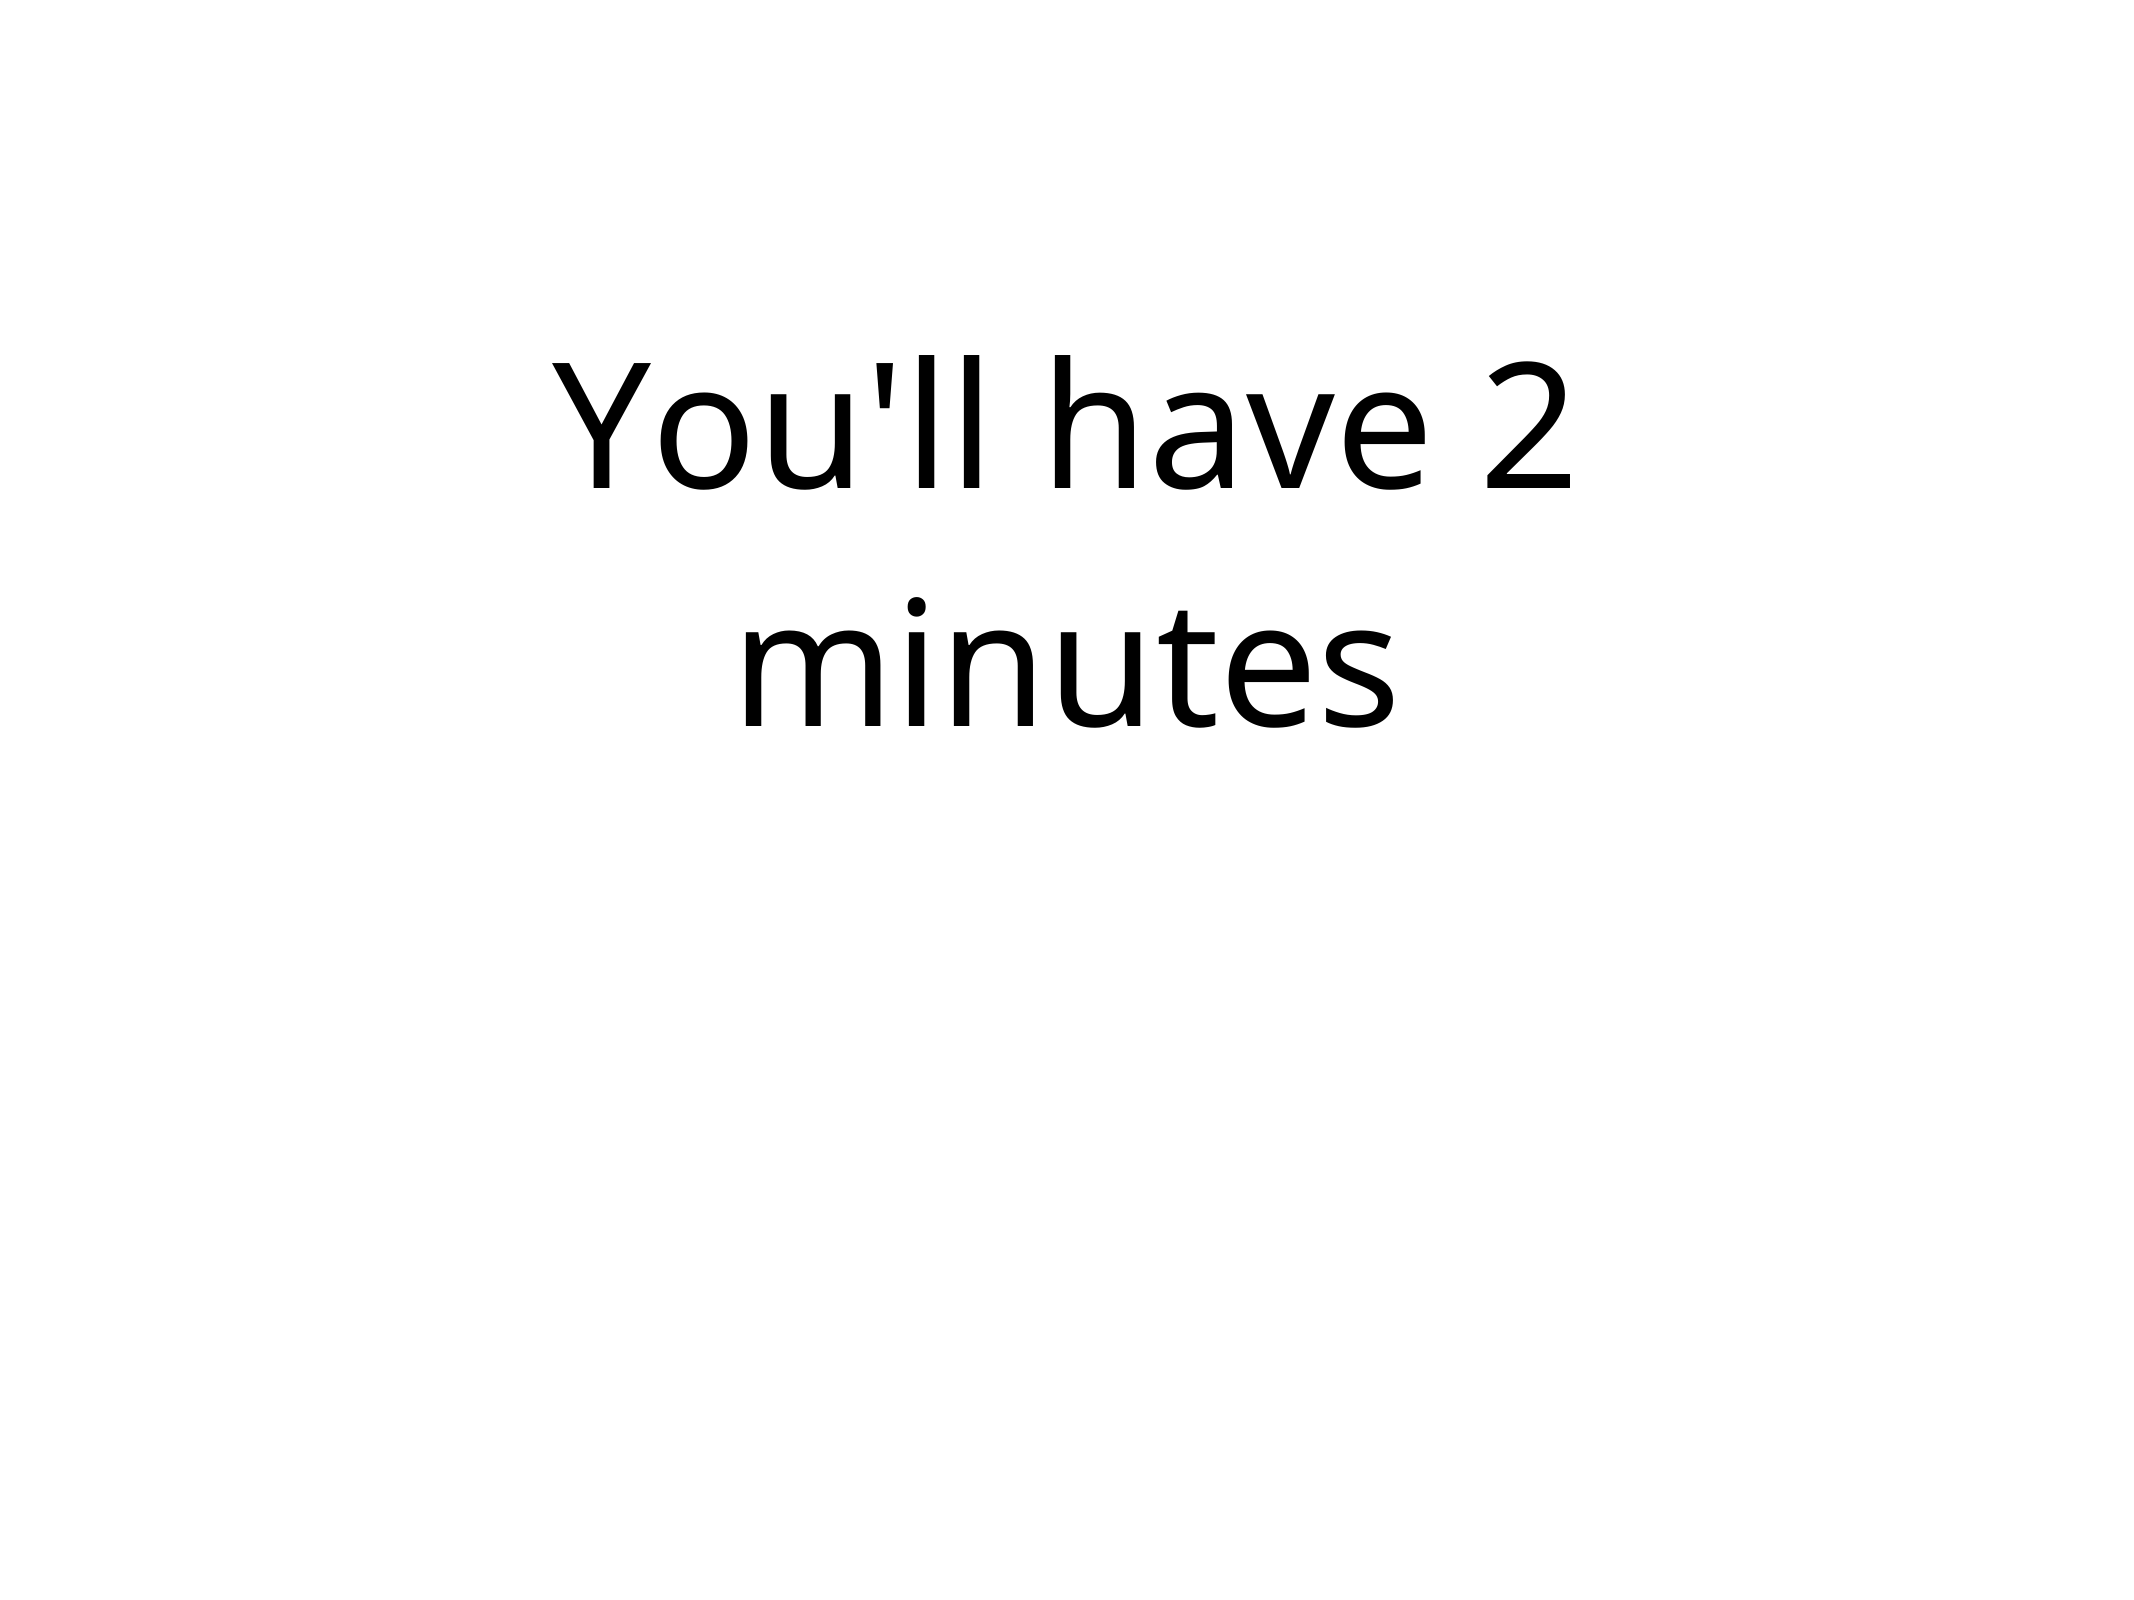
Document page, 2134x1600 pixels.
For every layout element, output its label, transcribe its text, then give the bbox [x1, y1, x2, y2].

title You'll have 2 minutes [208, 268, 1925, 811]
